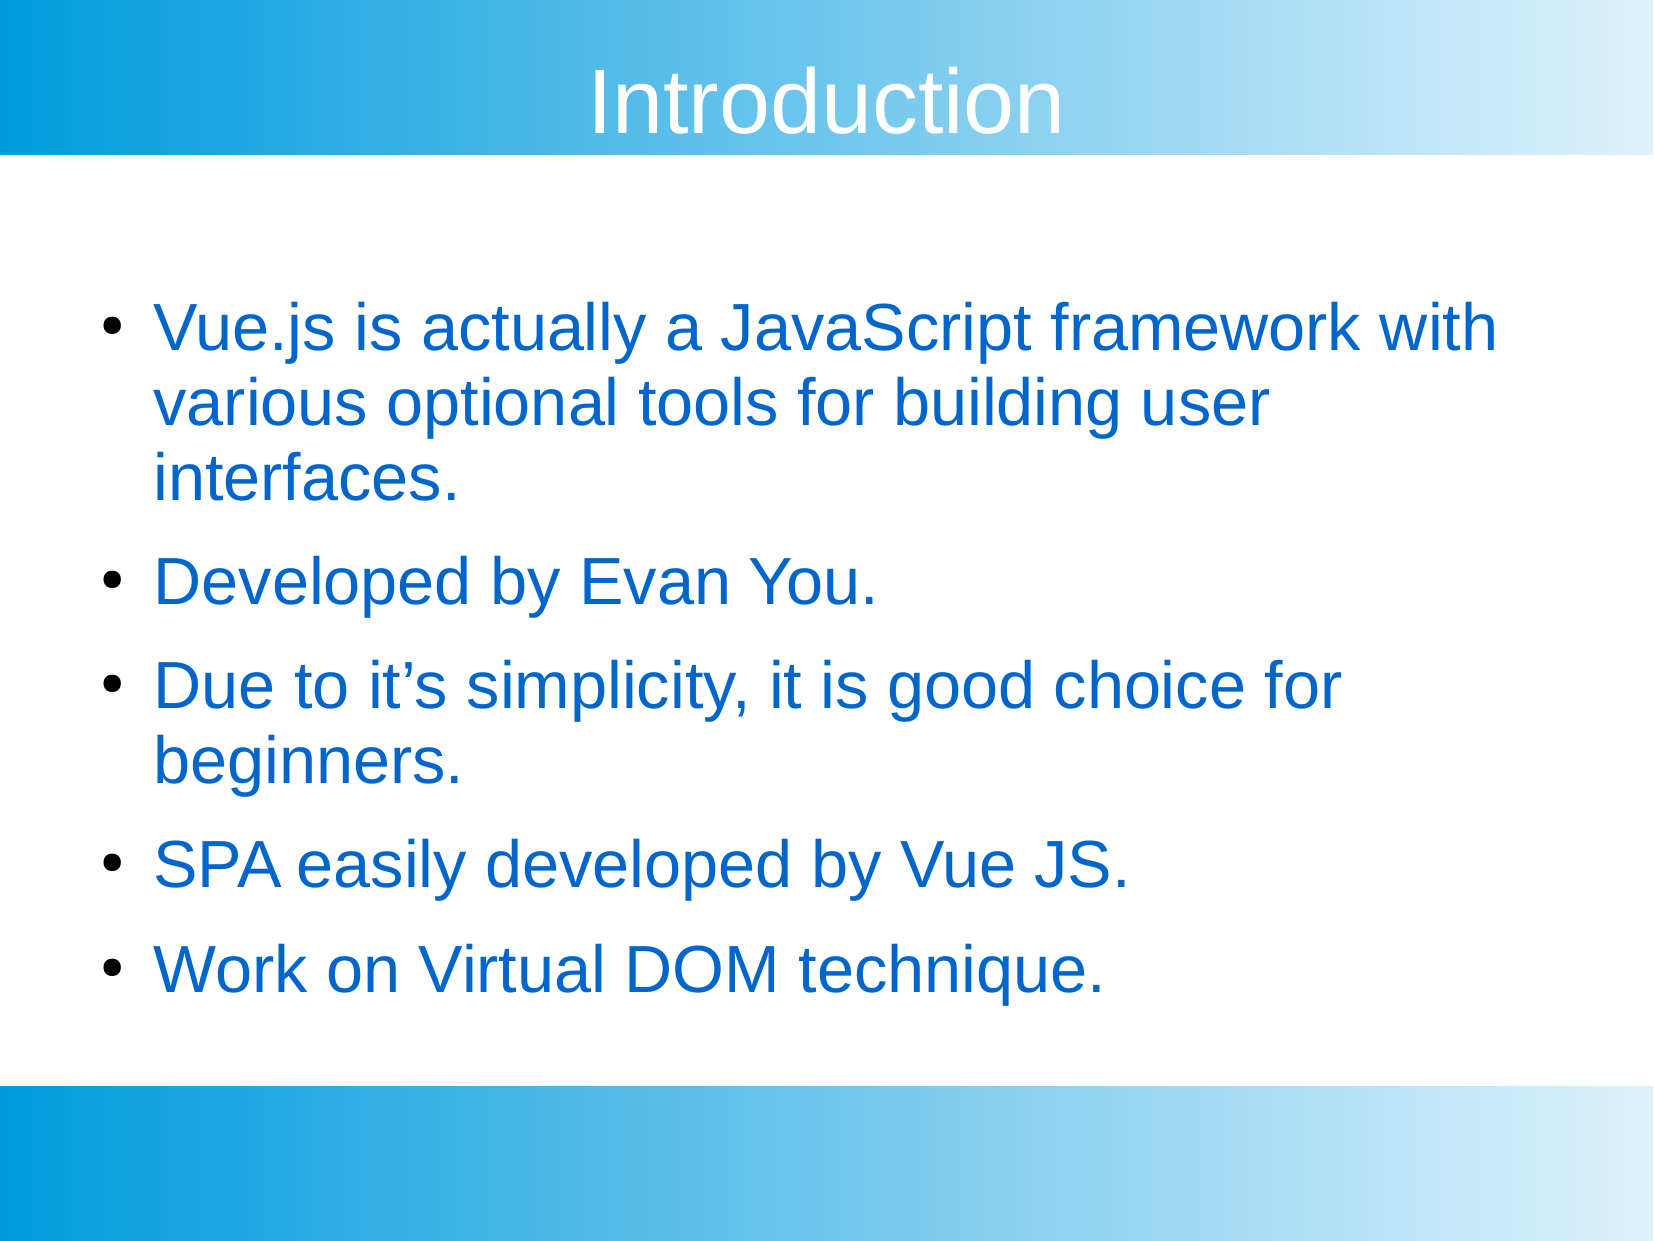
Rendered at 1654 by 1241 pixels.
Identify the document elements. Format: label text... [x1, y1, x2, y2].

title Introduction [82, 49, 1571, 155]
list Vue.js is actually a JavaScript framework with various optional tools for building user interfaces. Developed by Evan You. Due to it’s simplicity, it is good choice for beginners. SPA easily developed by Vue JS. Work on Virtual DOM technique. [82, 290, 1571, 1010]
